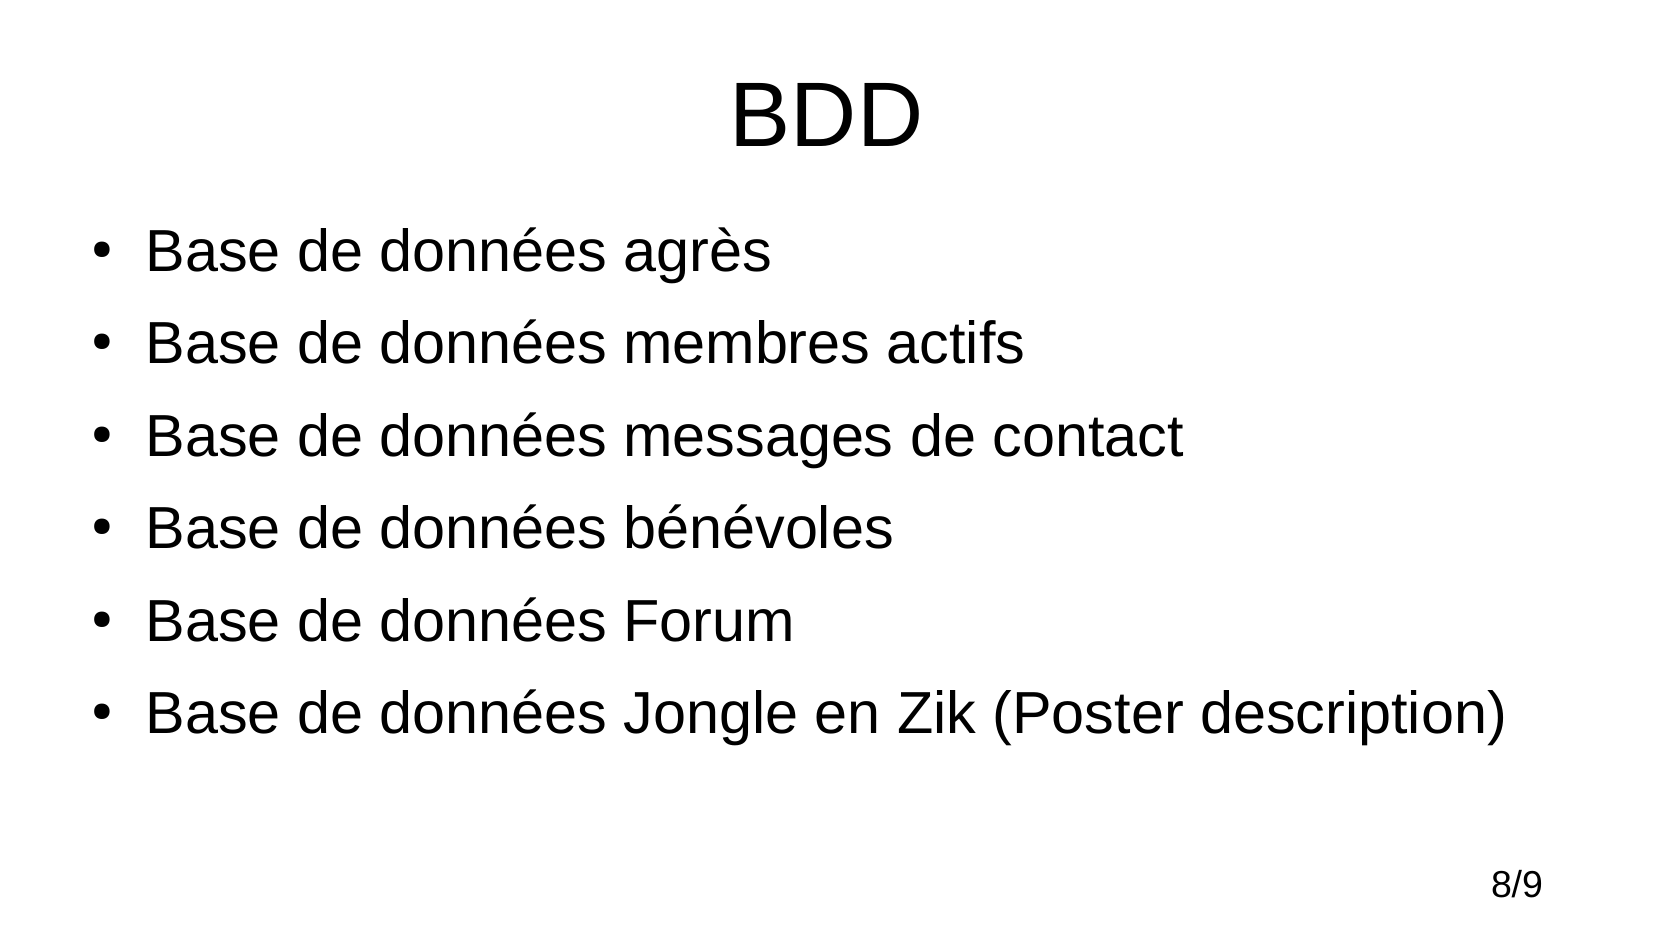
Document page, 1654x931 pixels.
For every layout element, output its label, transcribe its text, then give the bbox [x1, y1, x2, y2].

text_box 8/9 [1476, 856, 1559, 914]
title BDD [82, 37, 1571, 193]
list Base de données agrès Base de données membres actifs Base de données messages de contact Base de données bénévoles Base de données Forum Base de données Jongle en Zik (Poster description) [82, 217, 1571, 758]
